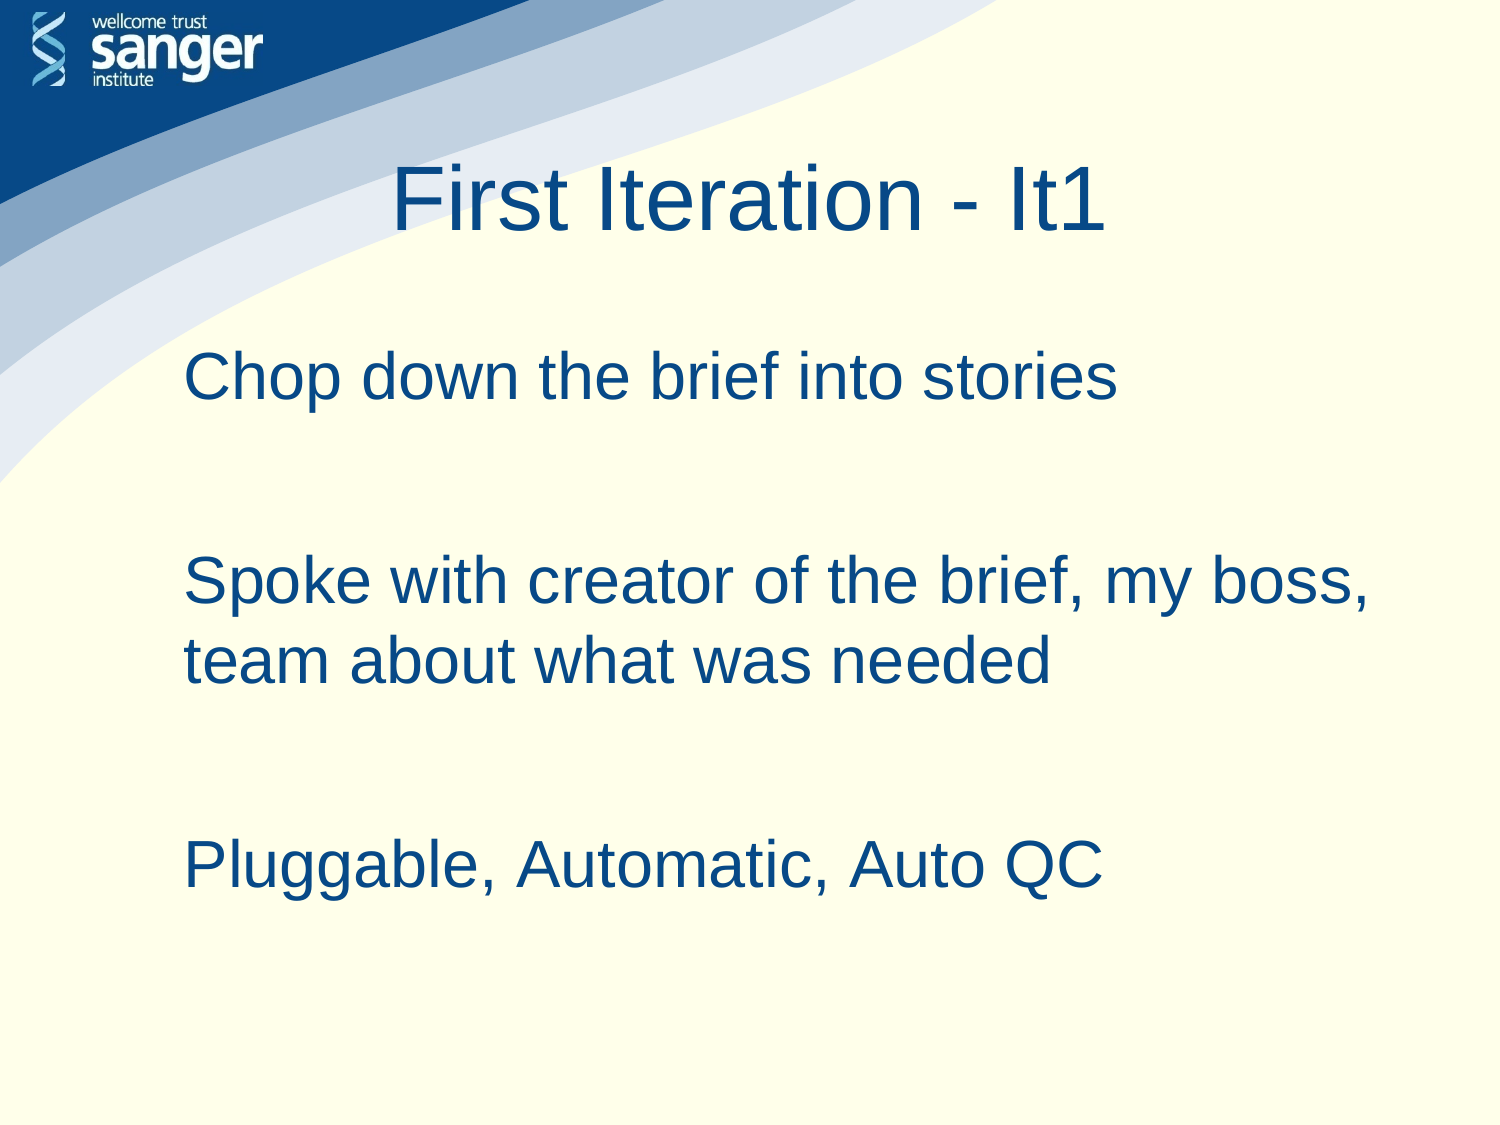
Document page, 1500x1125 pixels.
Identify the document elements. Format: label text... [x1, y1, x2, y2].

title First Iteration - It1 [112, 75, 1388, 312]
picture [12, 12, 263, 86]
list Chop down the brief into stories Spoke with creator of the brief, my boss, team about what was needed Pluggable, Automatic, Auto QC [112, 324, 1388, 1001]
